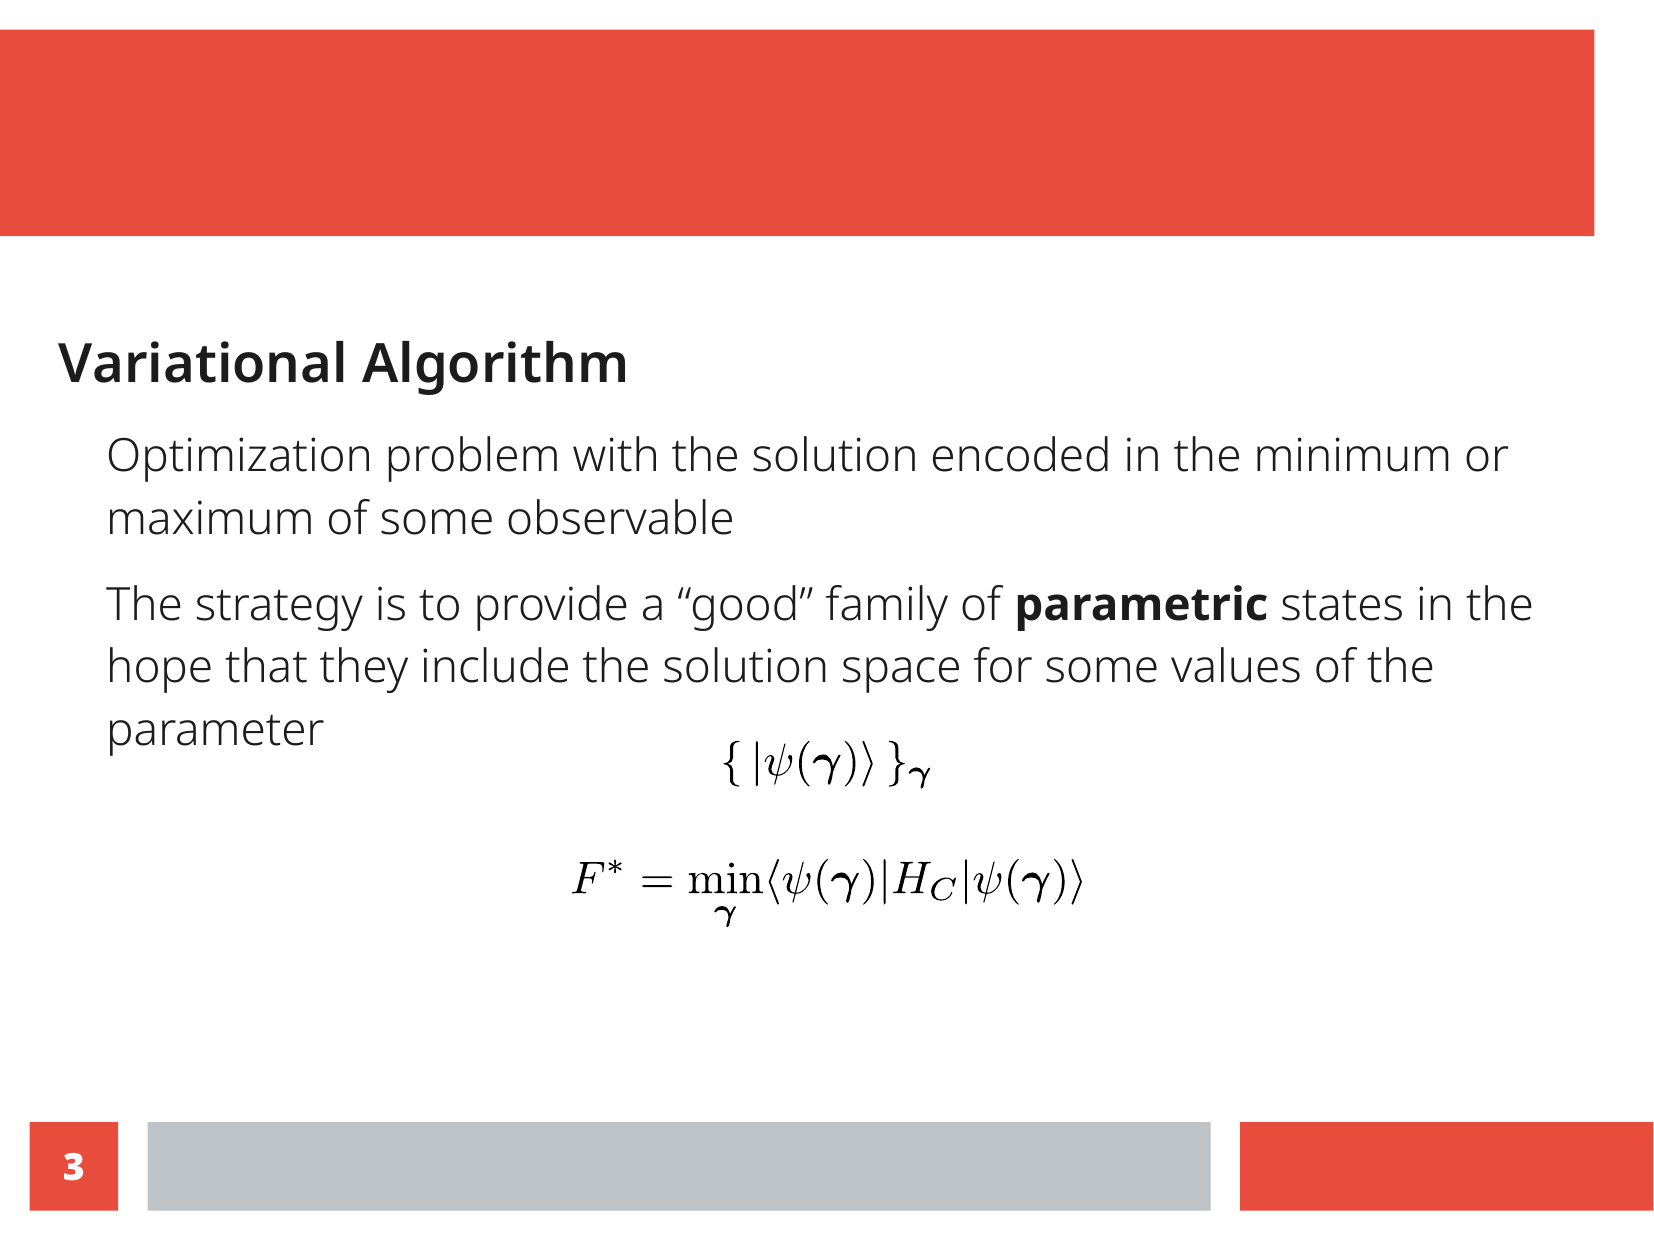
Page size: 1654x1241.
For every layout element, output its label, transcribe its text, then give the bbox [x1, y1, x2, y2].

text_box [844, 740, 856, 787]
text_box [768, 858, 779, 905]
text_box [1071, 858, 1082, 905]
text_box [799, 740, 810, 787]
text_box [1021, 872, 1050, 903]
text_box [1053, 858, 1065, 905]
text_box [817, 858, 829, 905]
text_box [739, 872, 763, 894]
text_box [892, 861, 932, 894]
text_box [812, 754, 841, 785]
text_box [888, 740, 905, 787]
text_box [688, 872, 725, 894]
text_box [723, 740, 740, 787]
text_box [862, 740, 873, 787]
list Variational Algorithm Optimization problem with the solution encoded in the minimum or maximum of some observable The strategy is to provide a “good” family of parametric states in the hope that they include the solution space for some values of the parameter [59, 324, 1565, 1093]
text_box [831, 872, 859, 903]
text_box [908, 767, 931, 789]
text_box [608, 859, 622, 874]
text_box [782, 861, 811, 903]
text_box [764, 743, 793, 785]
text_box [727, 873, 738, 894]
text_box [1008, 858, 1019, 905]
text_box [714, 906, 736, 928]
text_box [571, 862, 605, 894]
text_box [931, 877, 956, 901]
text_box [863, 858, 874, 905]
text_box [973, 861, 1002, 903]
